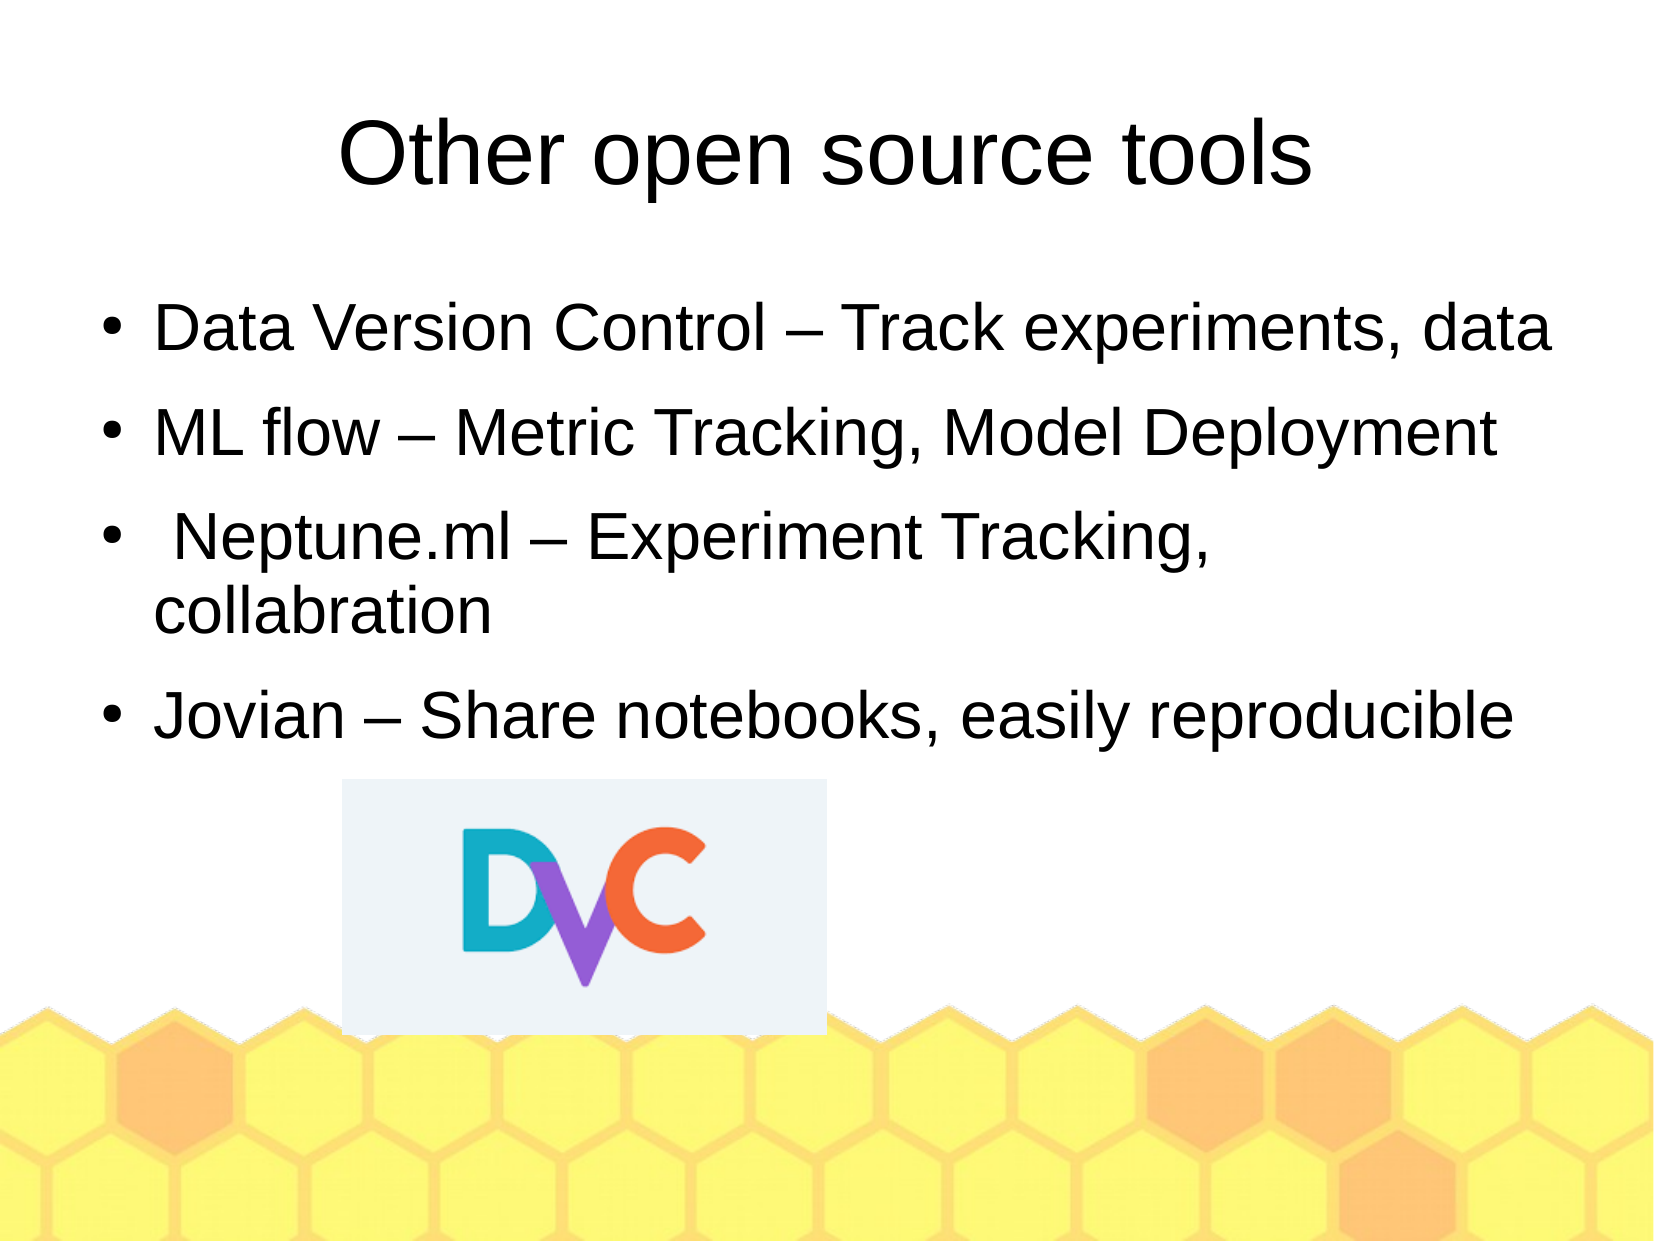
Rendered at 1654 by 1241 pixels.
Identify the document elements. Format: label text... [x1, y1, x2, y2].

list Data Version Control – Track experiments, data ML flow – Metric Tracking, Model Deployment Neptune.ml – Experiment Tracking, collabration Jovian – Share notebooks, easily reproducible [82, 290, 1571, 1010]
title Other open source tools [82, 49, 1571, 257]
picture [0, 779, 1654, 1241]
